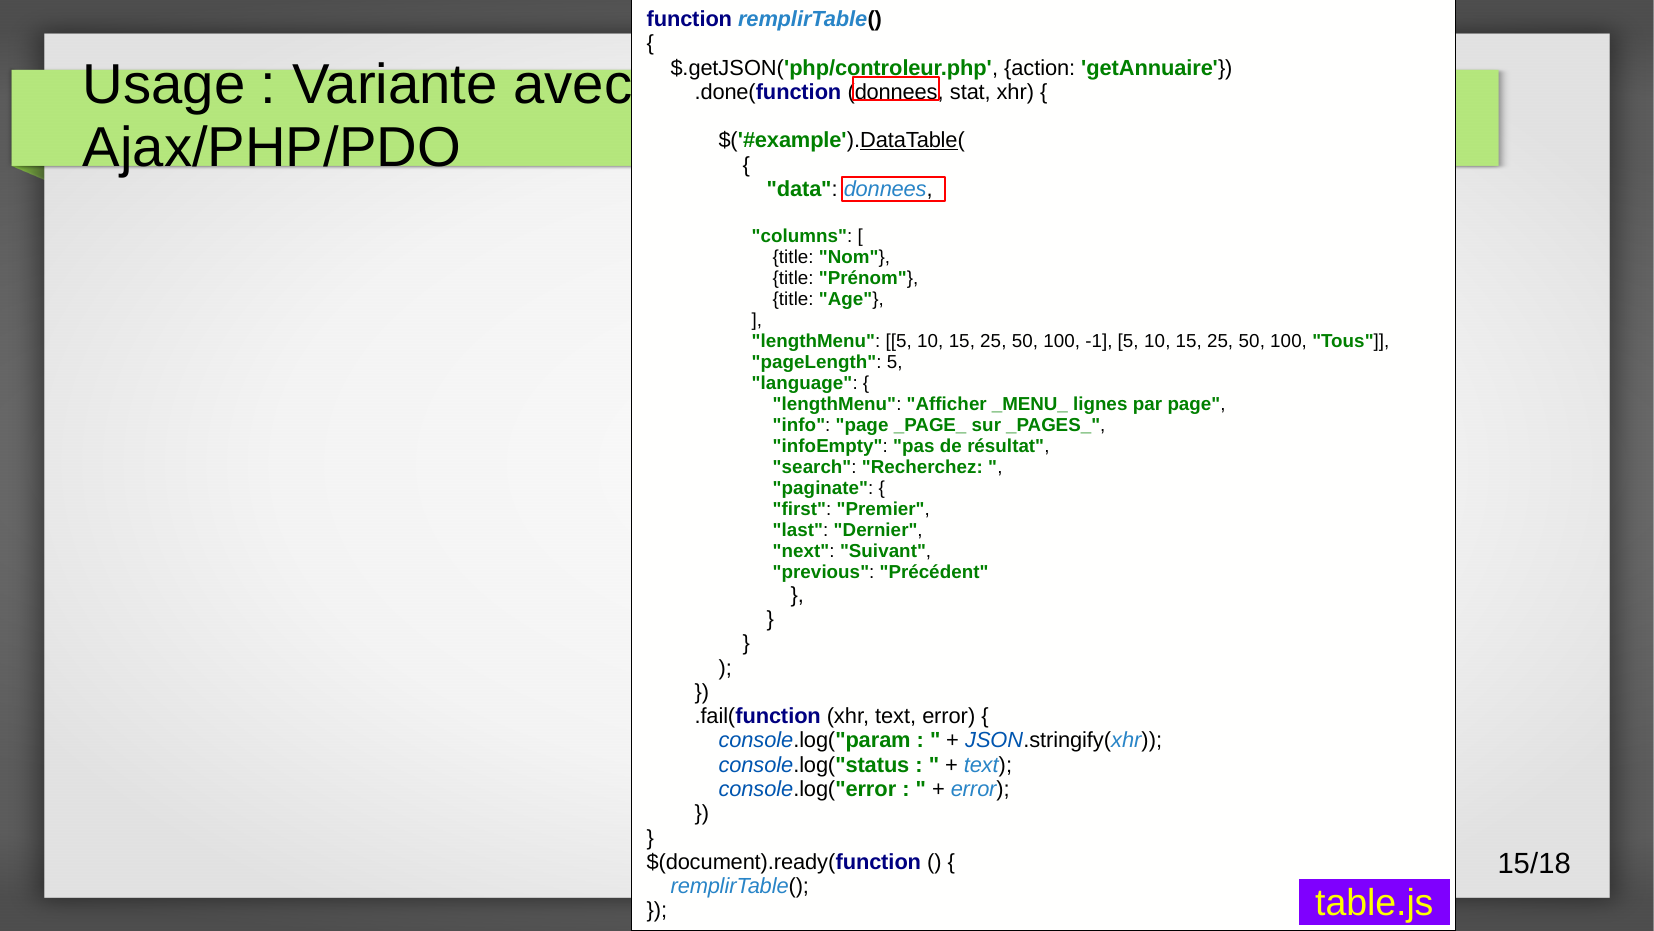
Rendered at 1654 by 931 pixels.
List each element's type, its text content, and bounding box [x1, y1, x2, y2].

text_box table.js [1299, 879, 1450, 925]
picture [1456, 0, 1654, 931]
title Usage : Variante avec Ajax/PHP/PDO [82, 52, 631, 179]
picture [0, 0, 631, 931]
text_box function remplirTable() { $.getJSON('php/controleur.php', {action: 'getAnnuaire'}) .done(function (donnees, stat, xhr) { $('#example').DataTable( { "data": donnees, "columns": [ {title: "Nom"}, {title: "Prénom"}, {title: "Age"}, ], "lengthMenu": [[5, 10, 15, 25, 50, 100, -1], [5, 10, 15, 25, 50, 100, "Tous"]], "pageLength": 5, "language": { "lengthMenu": "Afficher _MENU_ lignes par page", "info": "page _PAGE_ sur _PAGES_", "infoEmpty": "pas de résultat", "search": "Recherchez: ", "paginate": { "first": "Premier", "last": "Dernier", "next": "Suivant", "previous": "Précédent" }, } } ); }) .fail(function (xhr, text, error) { console.log("param : " + JSON.stringify(xhr)); console.log("status : " + text); console.log("error : " + error); }) } $(document).ready(function () { remplirTable(); }); [631, 0, 1456, 931]
